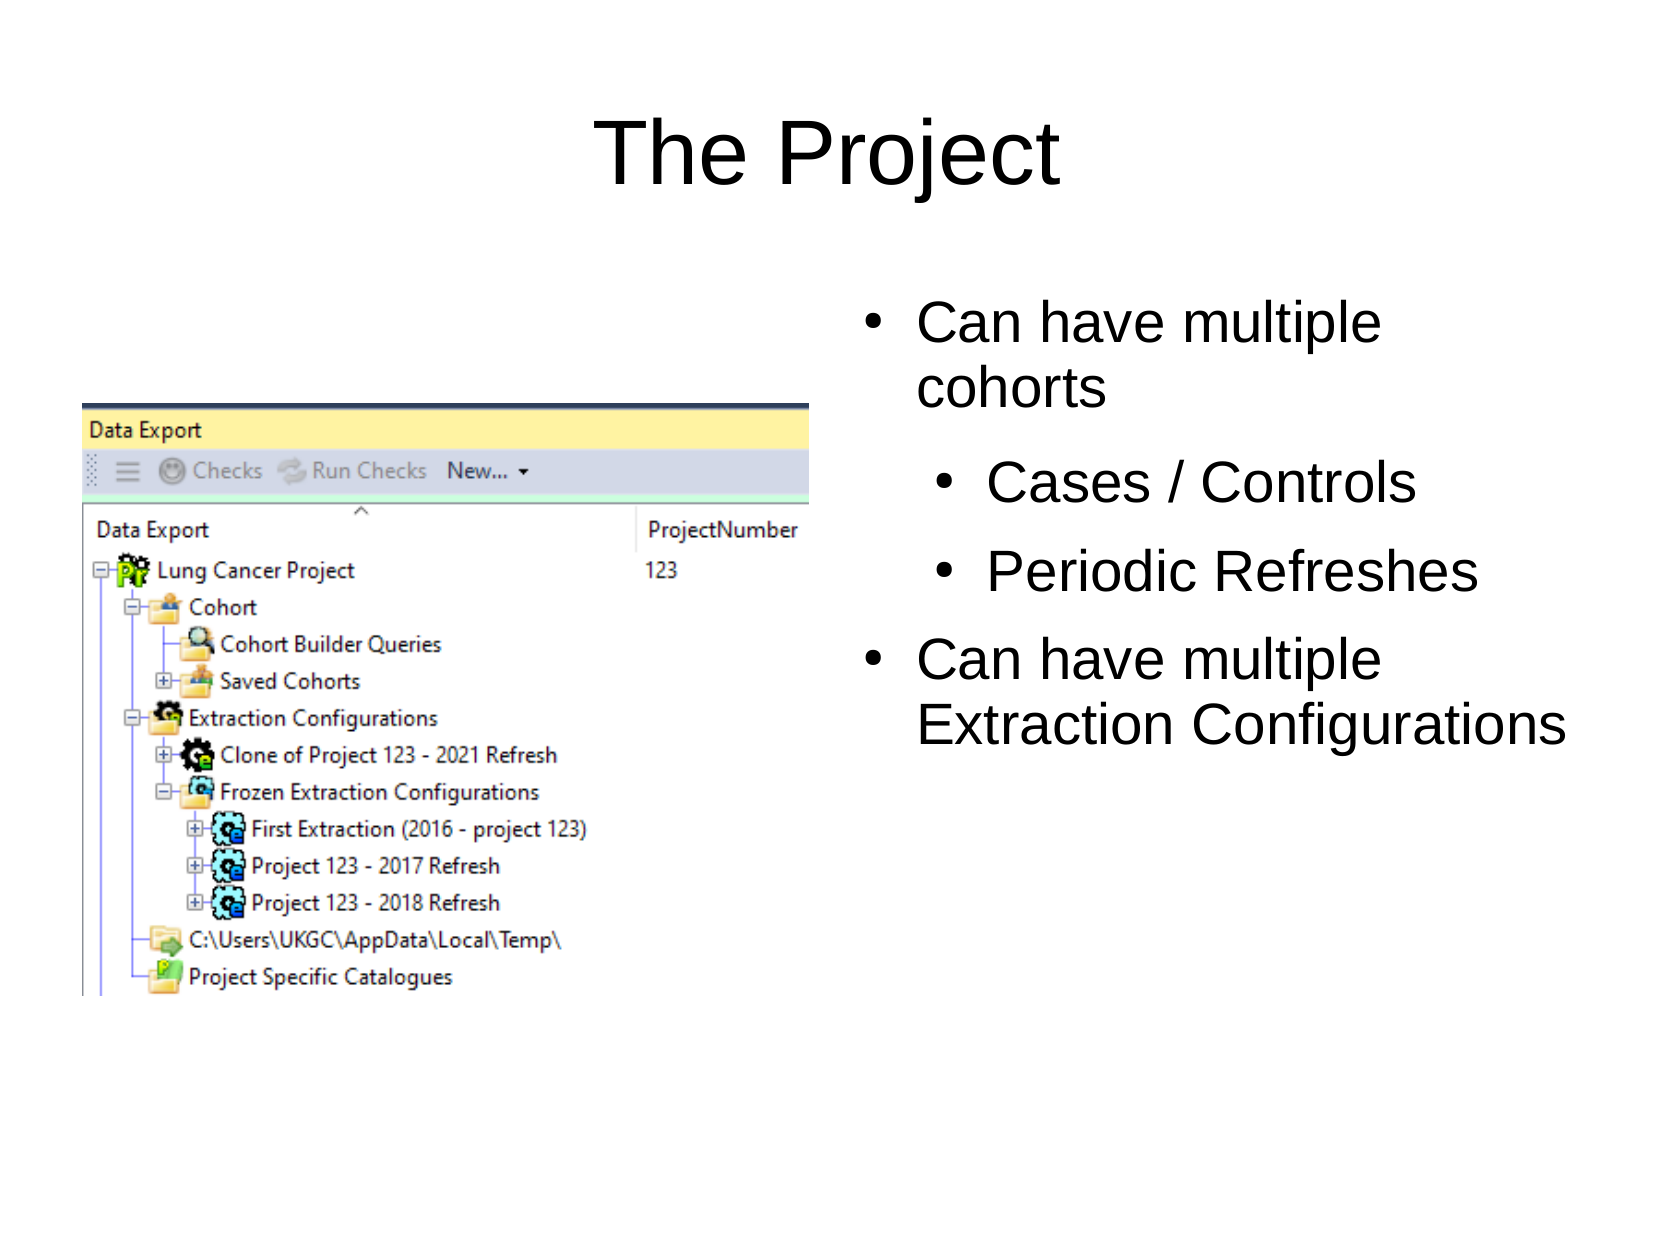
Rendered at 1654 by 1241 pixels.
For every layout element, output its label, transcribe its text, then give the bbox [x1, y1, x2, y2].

list Can have multiple cohorts Cases / Controls Periodic Refreshes Can have multiple Extraction Configurations [845, 290, 1572, 1109]
picture [82, 403, 809, 996]
title The Project [82, 49, 1571, 257]
